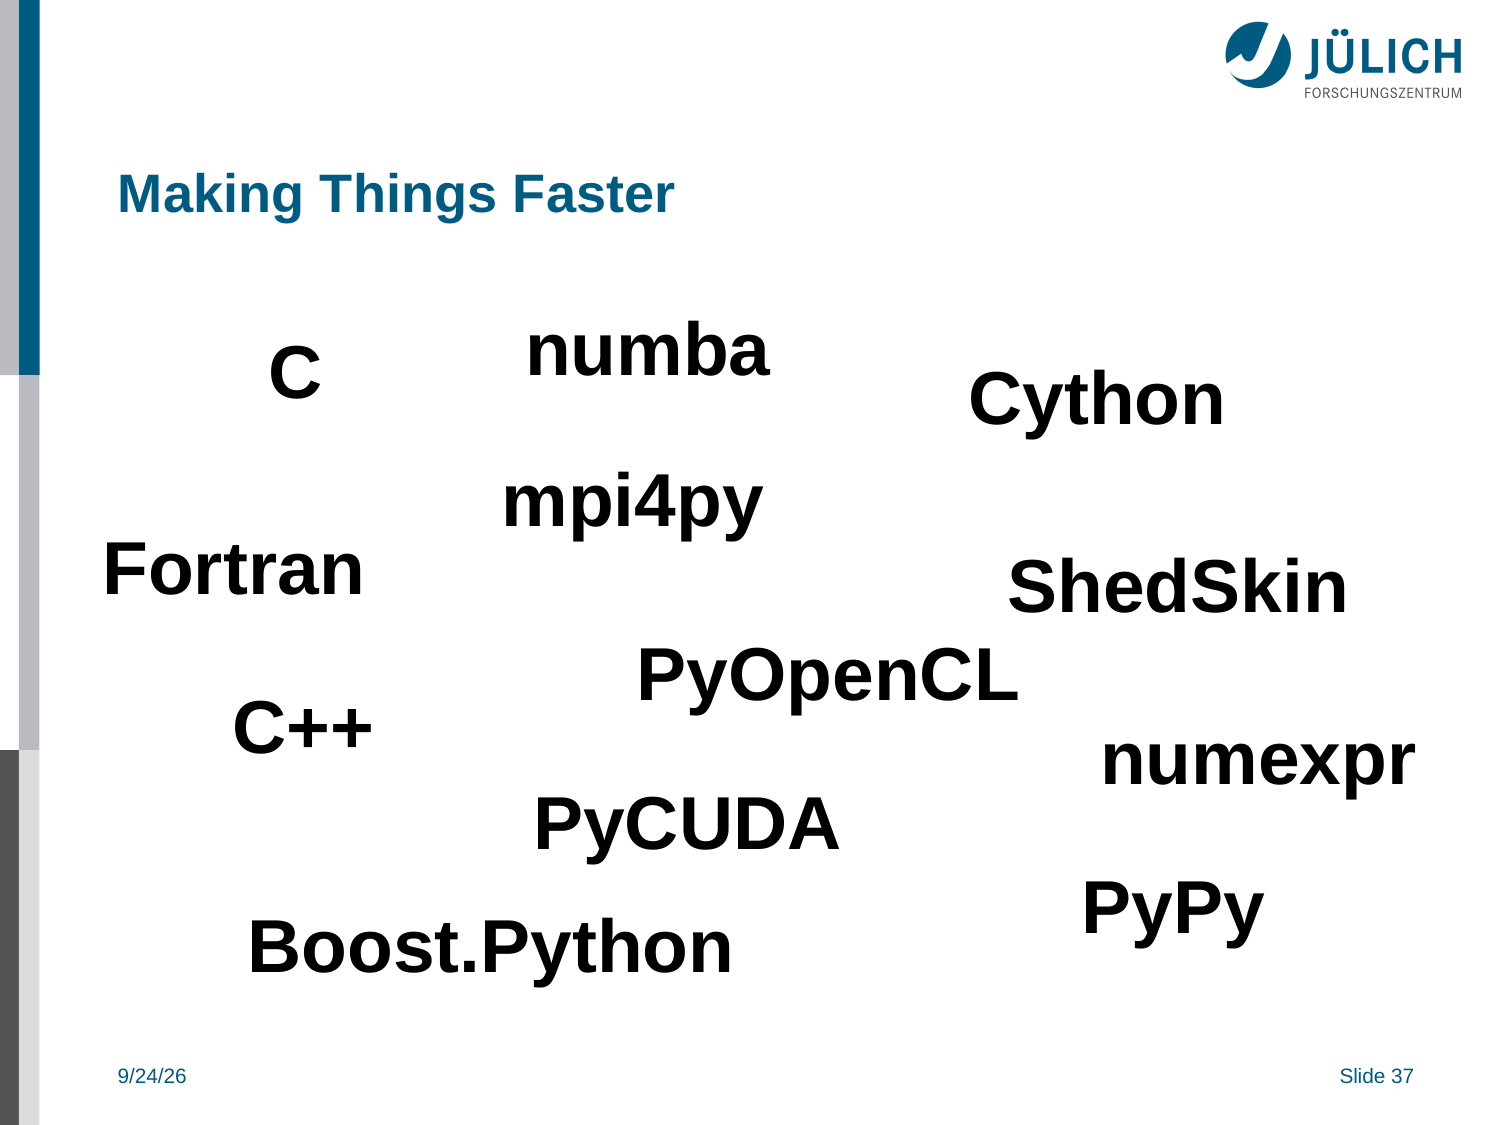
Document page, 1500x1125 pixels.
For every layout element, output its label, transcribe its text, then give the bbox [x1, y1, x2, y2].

text_box ShedSkin [992, 529, 1365, 635]
text_box PyPy [1067, 851, 1281, 956]
text_box mpi4py [486, 443, 779, 549]
picture [1224, 20, 1461, 98]
text_box numexpr [1085, 701, 1432, 807]
text_box numba [510, 293, 786, 399]
text_box C [253, 316, 338, 422]
text_box Boost.Python [232, 890, 750, 996]
title Making Things Faster [117, 99, 1393, 288]
text_box PyCUDA [518, 767, 857, 872]
text_box Cython [953, 341, 1242, 447]
text_box Fortran [87, 512, 380, 618]
text_box PyOpenCL [622, 618, 1035, 724]
text_box C++ [217, 671, 390, 777]
